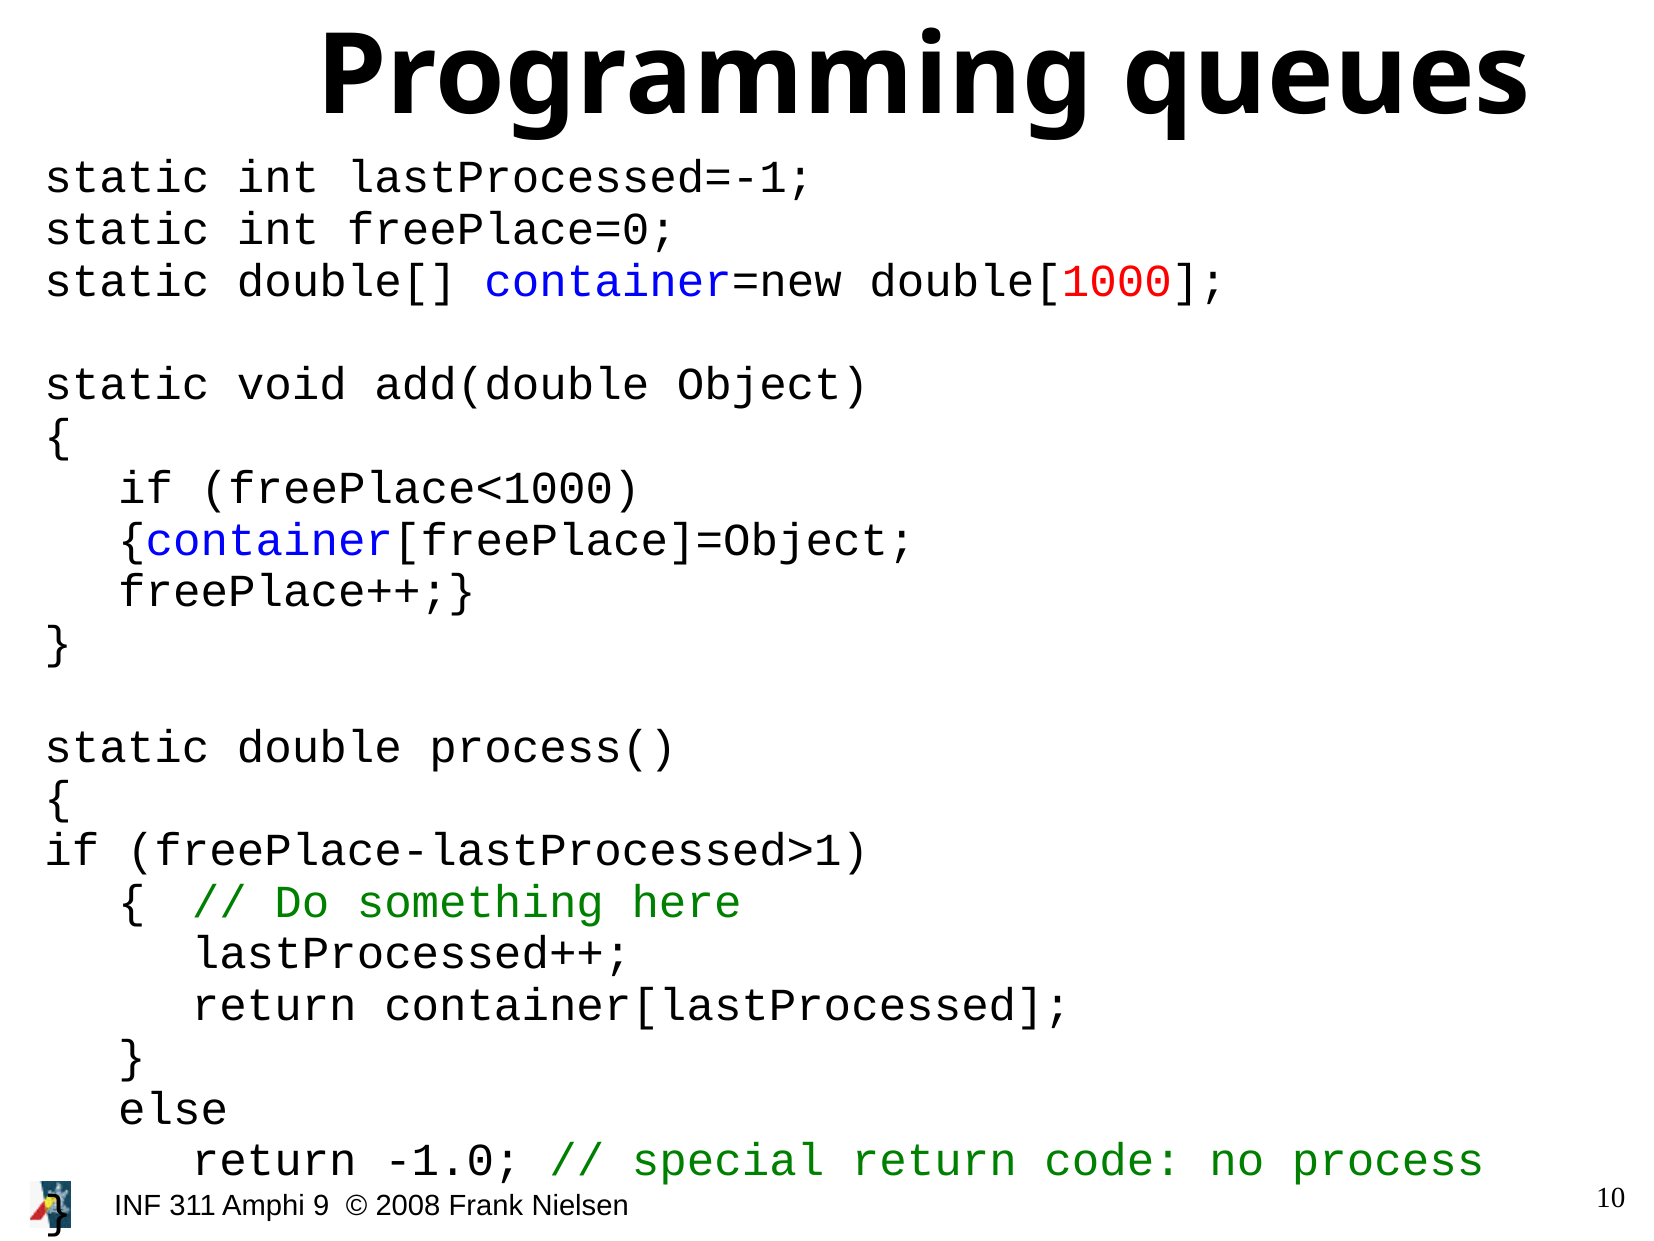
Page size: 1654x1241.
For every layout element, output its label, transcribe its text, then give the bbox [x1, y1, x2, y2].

text_box static int lastProcessed=-1; static int freePlace=0; static double[] container=new double[1000]; static void add(double Object) { if (freePlace<1000) {container[freePlace]=Object; freePlace++;} } static double process() { if (freePlace-lastProcessed>1) { // Do something here lastProcessed++; return container[lastProcessed]; } else return -1.0; // special return code: no process } [29, 147, 1536, 1236]
text_box Programming queues [301, 0, 1654, 160]
